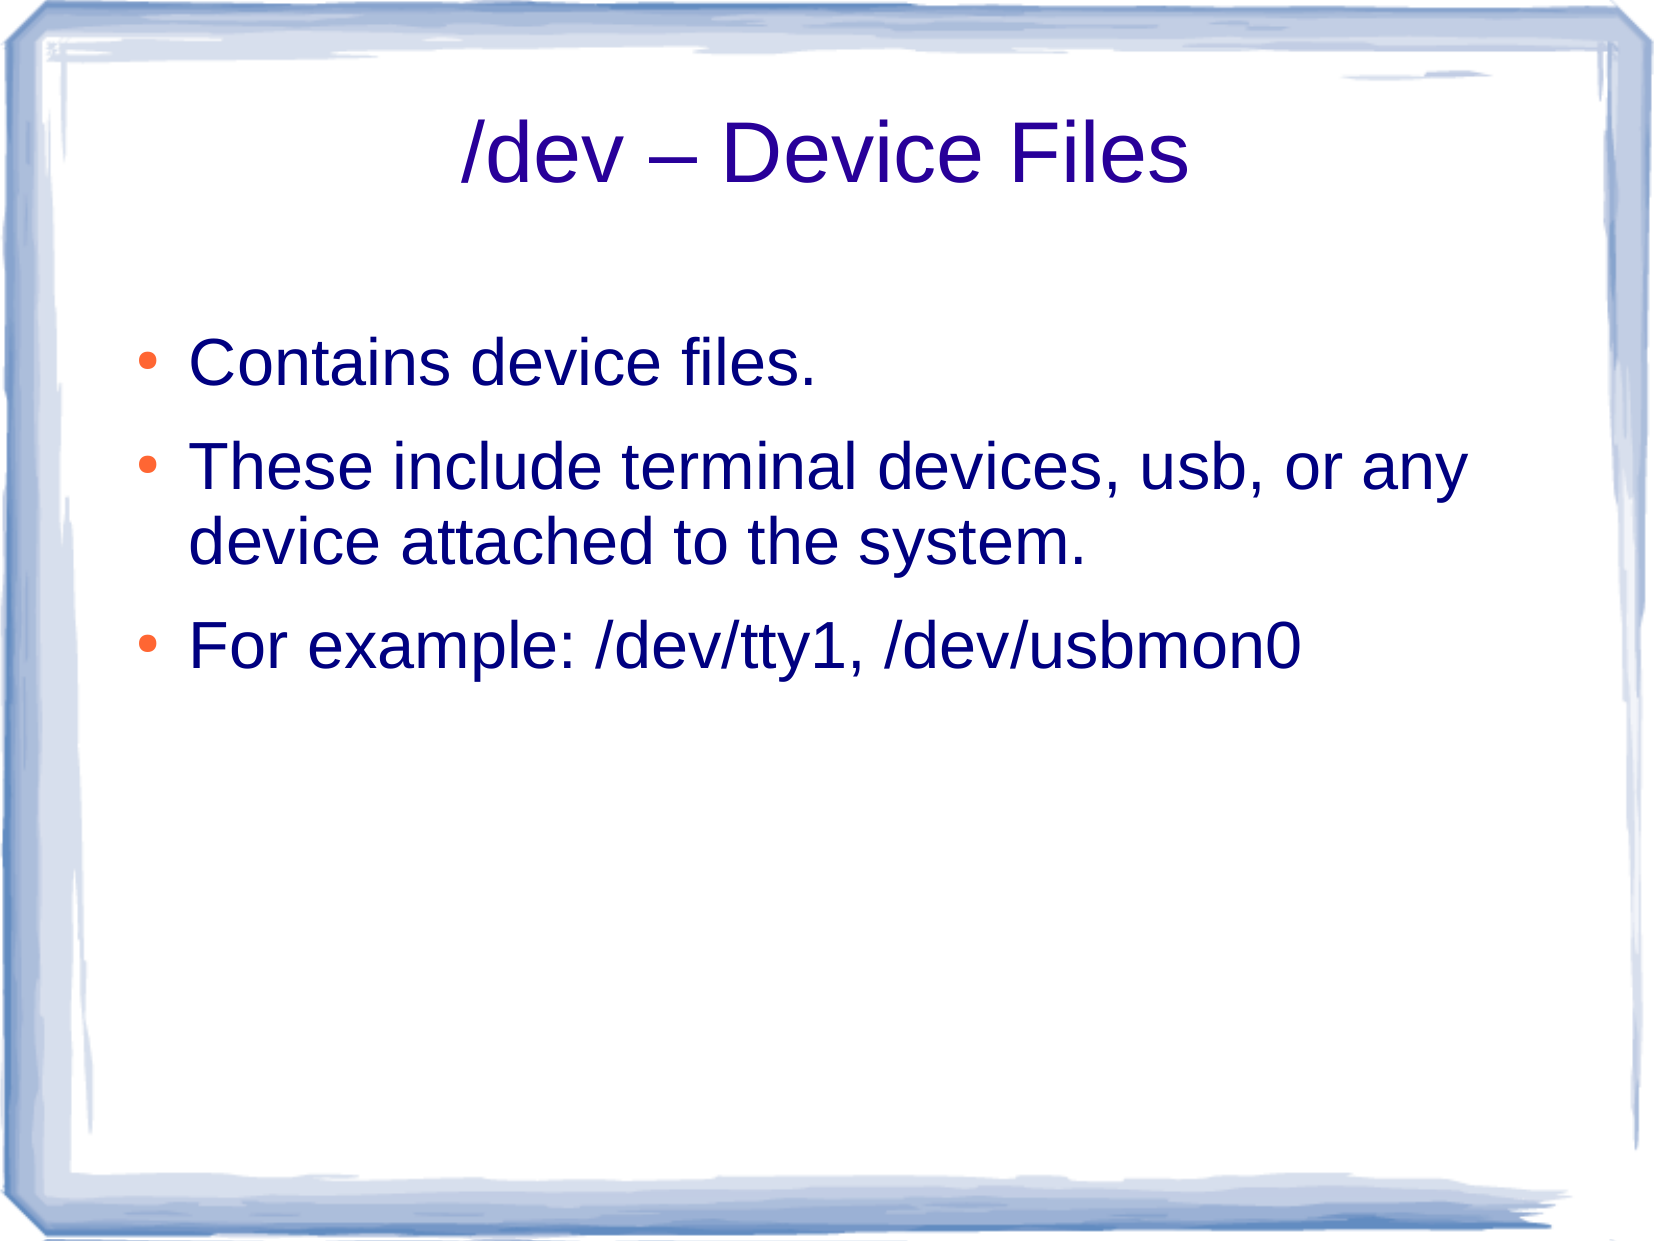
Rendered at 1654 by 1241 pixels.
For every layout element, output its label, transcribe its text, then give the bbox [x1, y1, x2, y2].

list Contains device files. These include terminal devices, usb, or any device attached to the system. For example: /dev/tty1, /dev/usbmon0 [118, 324, 1571, 1045]
picture [0, 0, 1654, 1241]
title /dev – Device Files [82, 49, 1571, 257]
